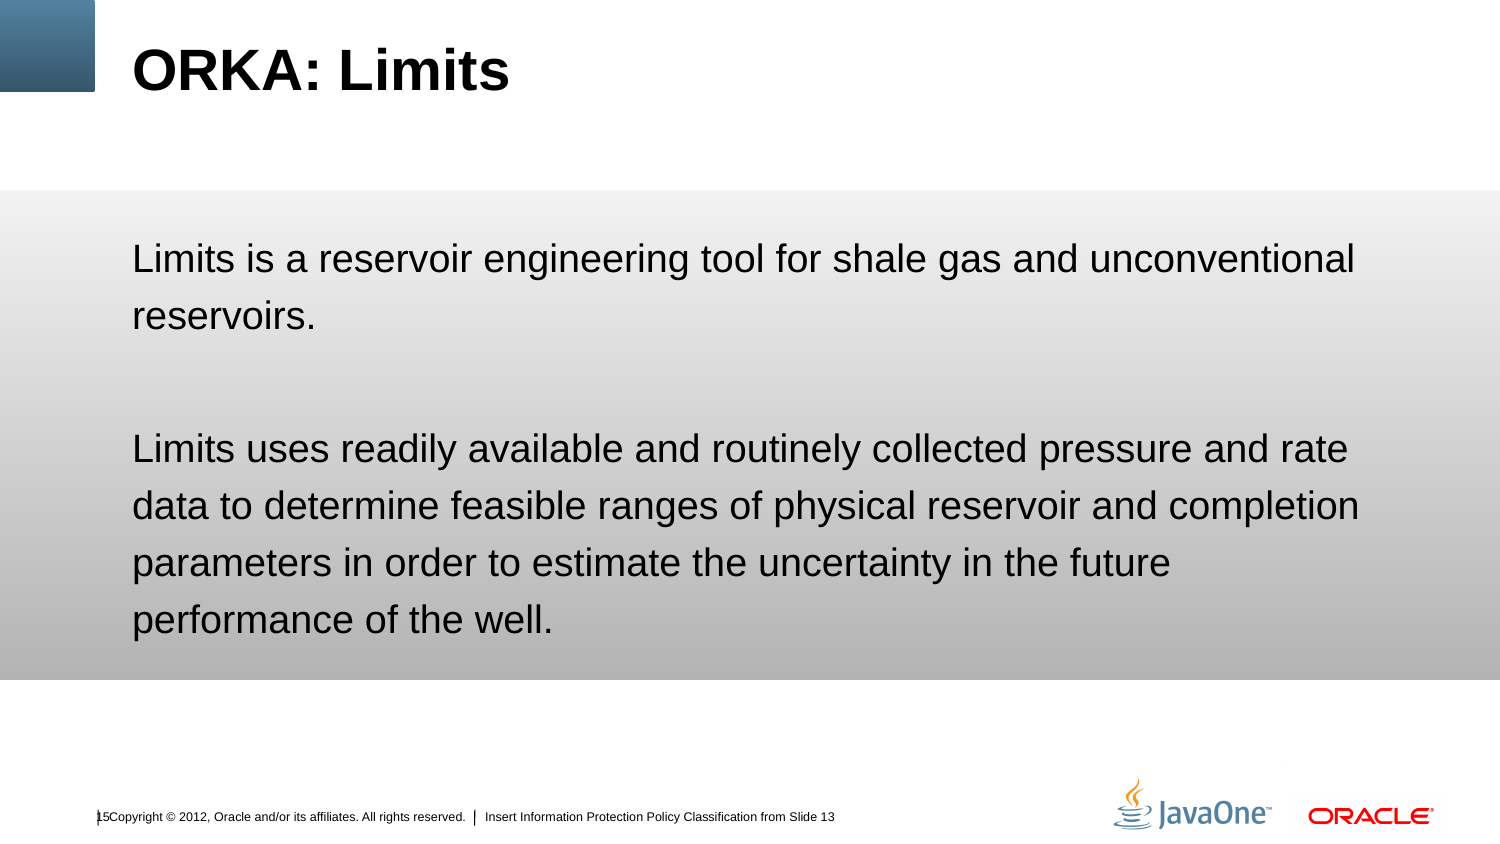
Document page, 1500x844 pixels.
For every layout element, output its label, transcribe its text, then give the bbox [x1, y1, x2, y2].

picture [1097, 761, 1288, 844]
picture [1293, 792, 1445, 840]
list Limits is a reservoir engineering tool for shale gas and unconventional reservoirs. Limits uses readily available and routinely collected pressure and rate data to determine feasible ranges of physical reservoir and completion parameters in order to estimate the uncertainty in the future performance of the well. [132, 223, 1407, 653]
title ORKA: Limits [132, 40, 1407, 166]
